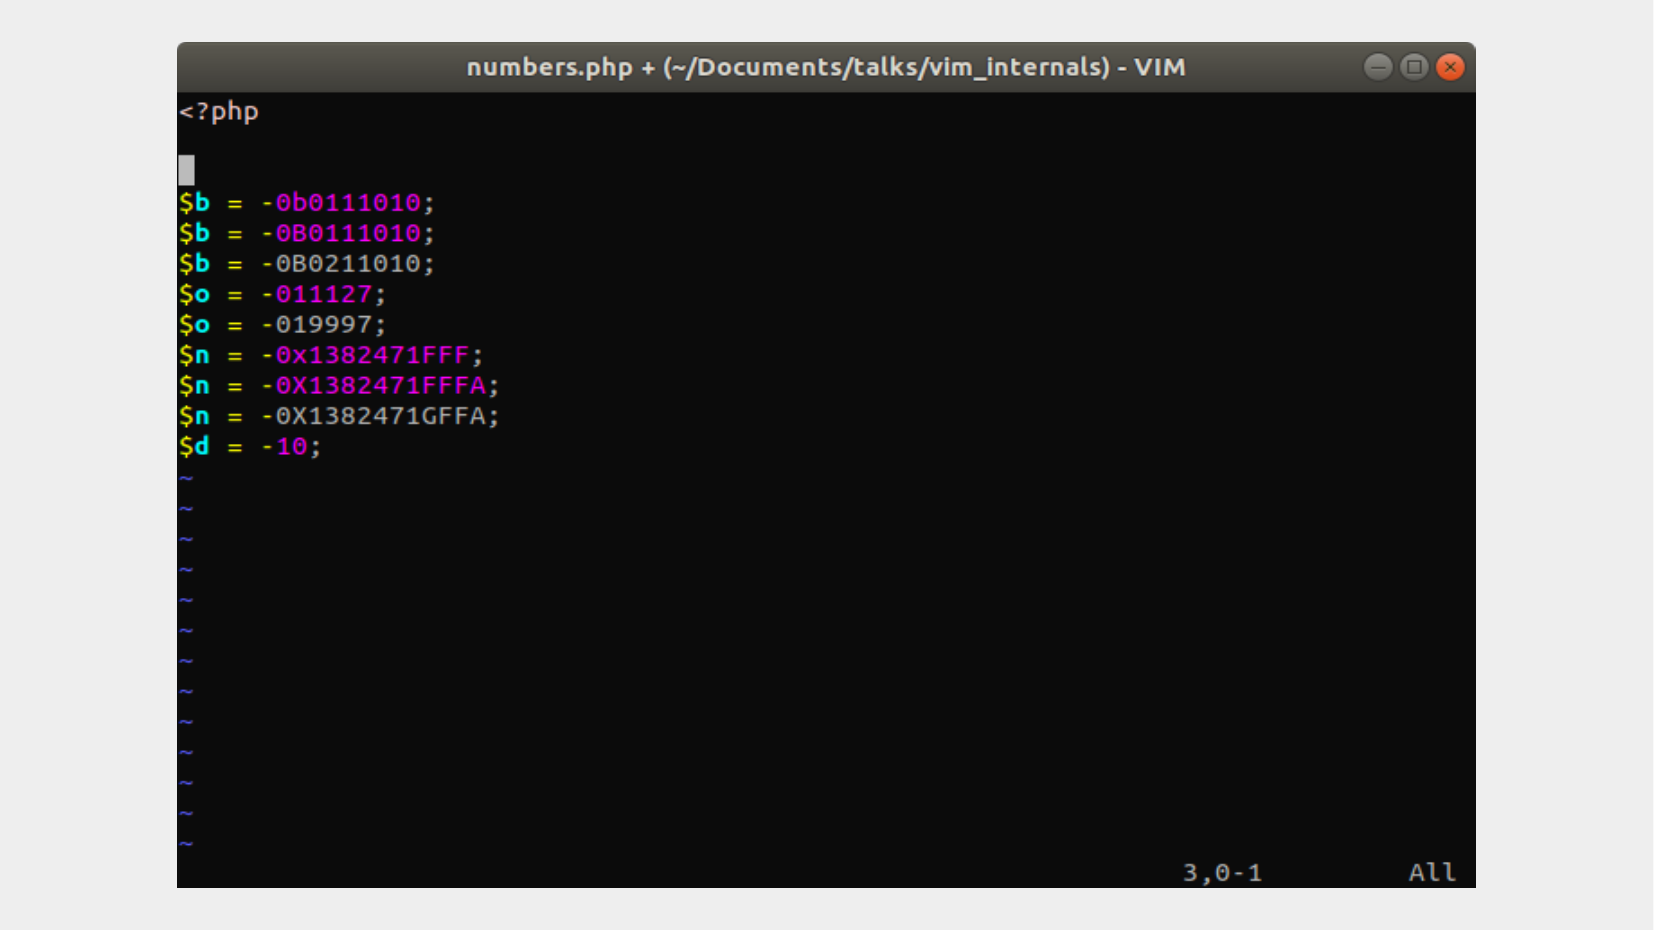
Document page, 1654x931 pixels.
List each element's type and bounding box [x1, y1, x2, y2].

picture [177, 42, 1476, 888]
